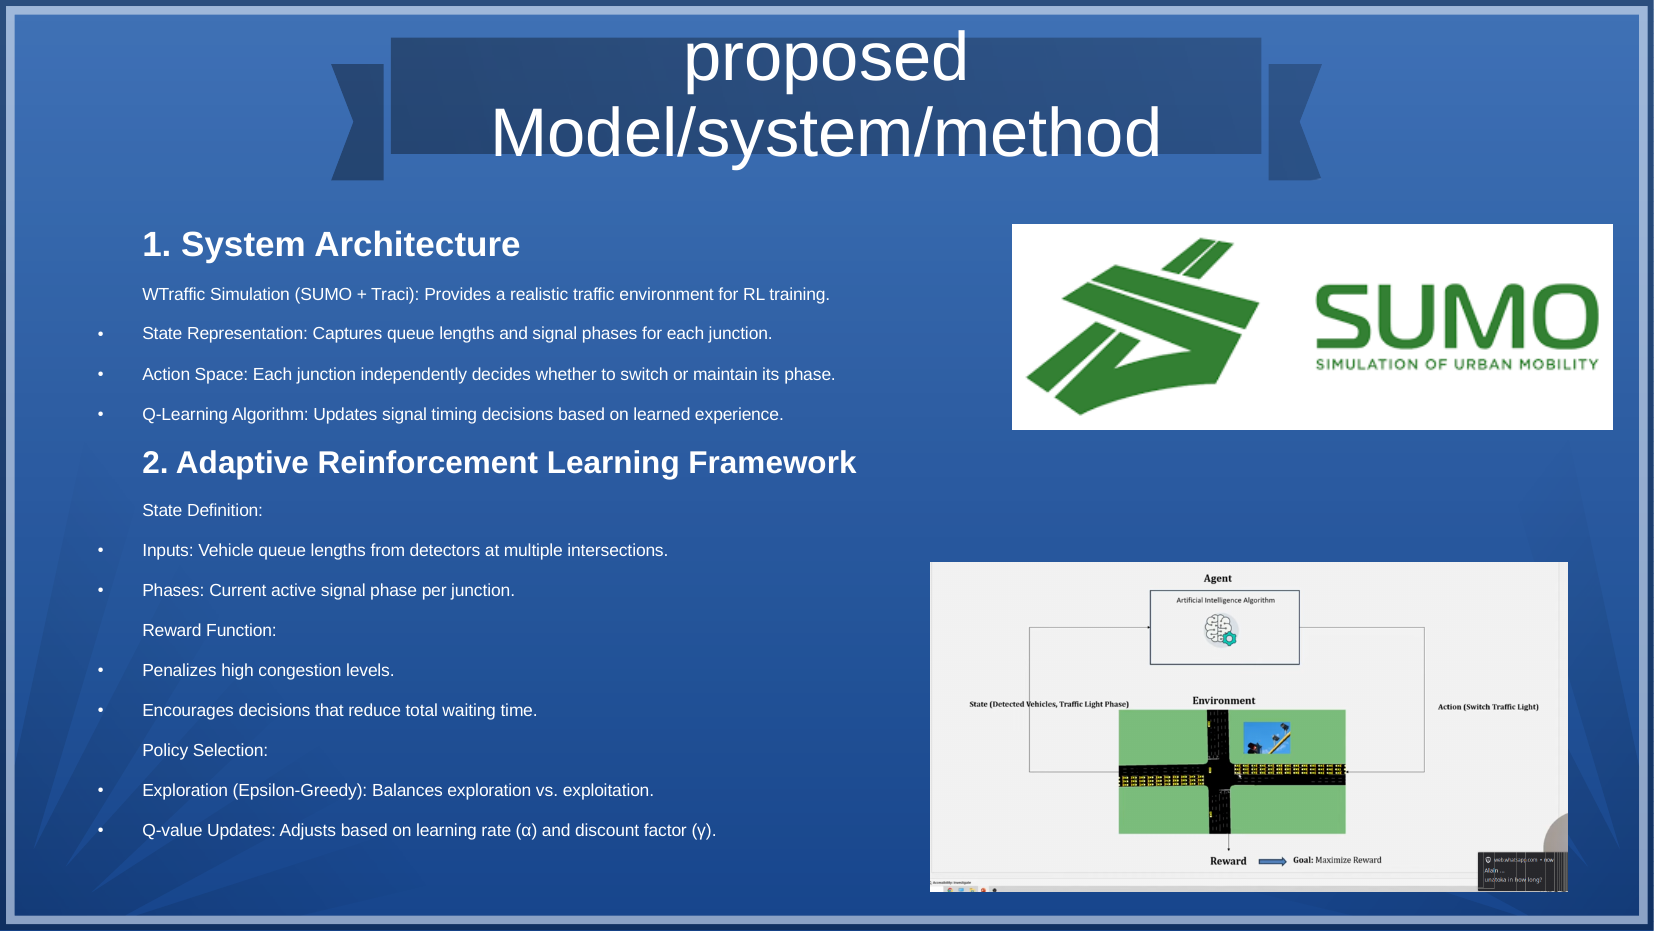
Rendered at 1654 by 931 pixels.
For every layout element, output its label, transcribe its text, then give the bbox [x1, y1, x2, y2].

picture [930, 562, 1568, 892]
picture [1012, 224, 1613, 430]
title proposed Model/system/method [389, 17, 1264, 172]
list 1. System Architecture WTraffic Simulation (SUMO + Traci): Provides a realistic traffic environment for RL training. State Representation: Captures queue lengths and signal phases for each junction. Action Space: Each junction independently decides whether to switch or maintain its phase. Q-Learning Algorithm: Updates signal timing decisions based on learned experience. 2. Adaptive Reinforcement Learning Framework State Definition: Inputs: Vehicle queue lengths from detectors at multiple intersections. Phases: Current active signal phase per junction. Reward Function: Penalizes high congestion levels. Encourages decisions that reduce total waiting time. Policy Selection: Exploration (Epsilon-Greedy): Balances exploration vs. exploitation. Q-value Updates: Adjusts based on learning rate (α) and discount factor (γ). [82, 224, 1571, 848]
